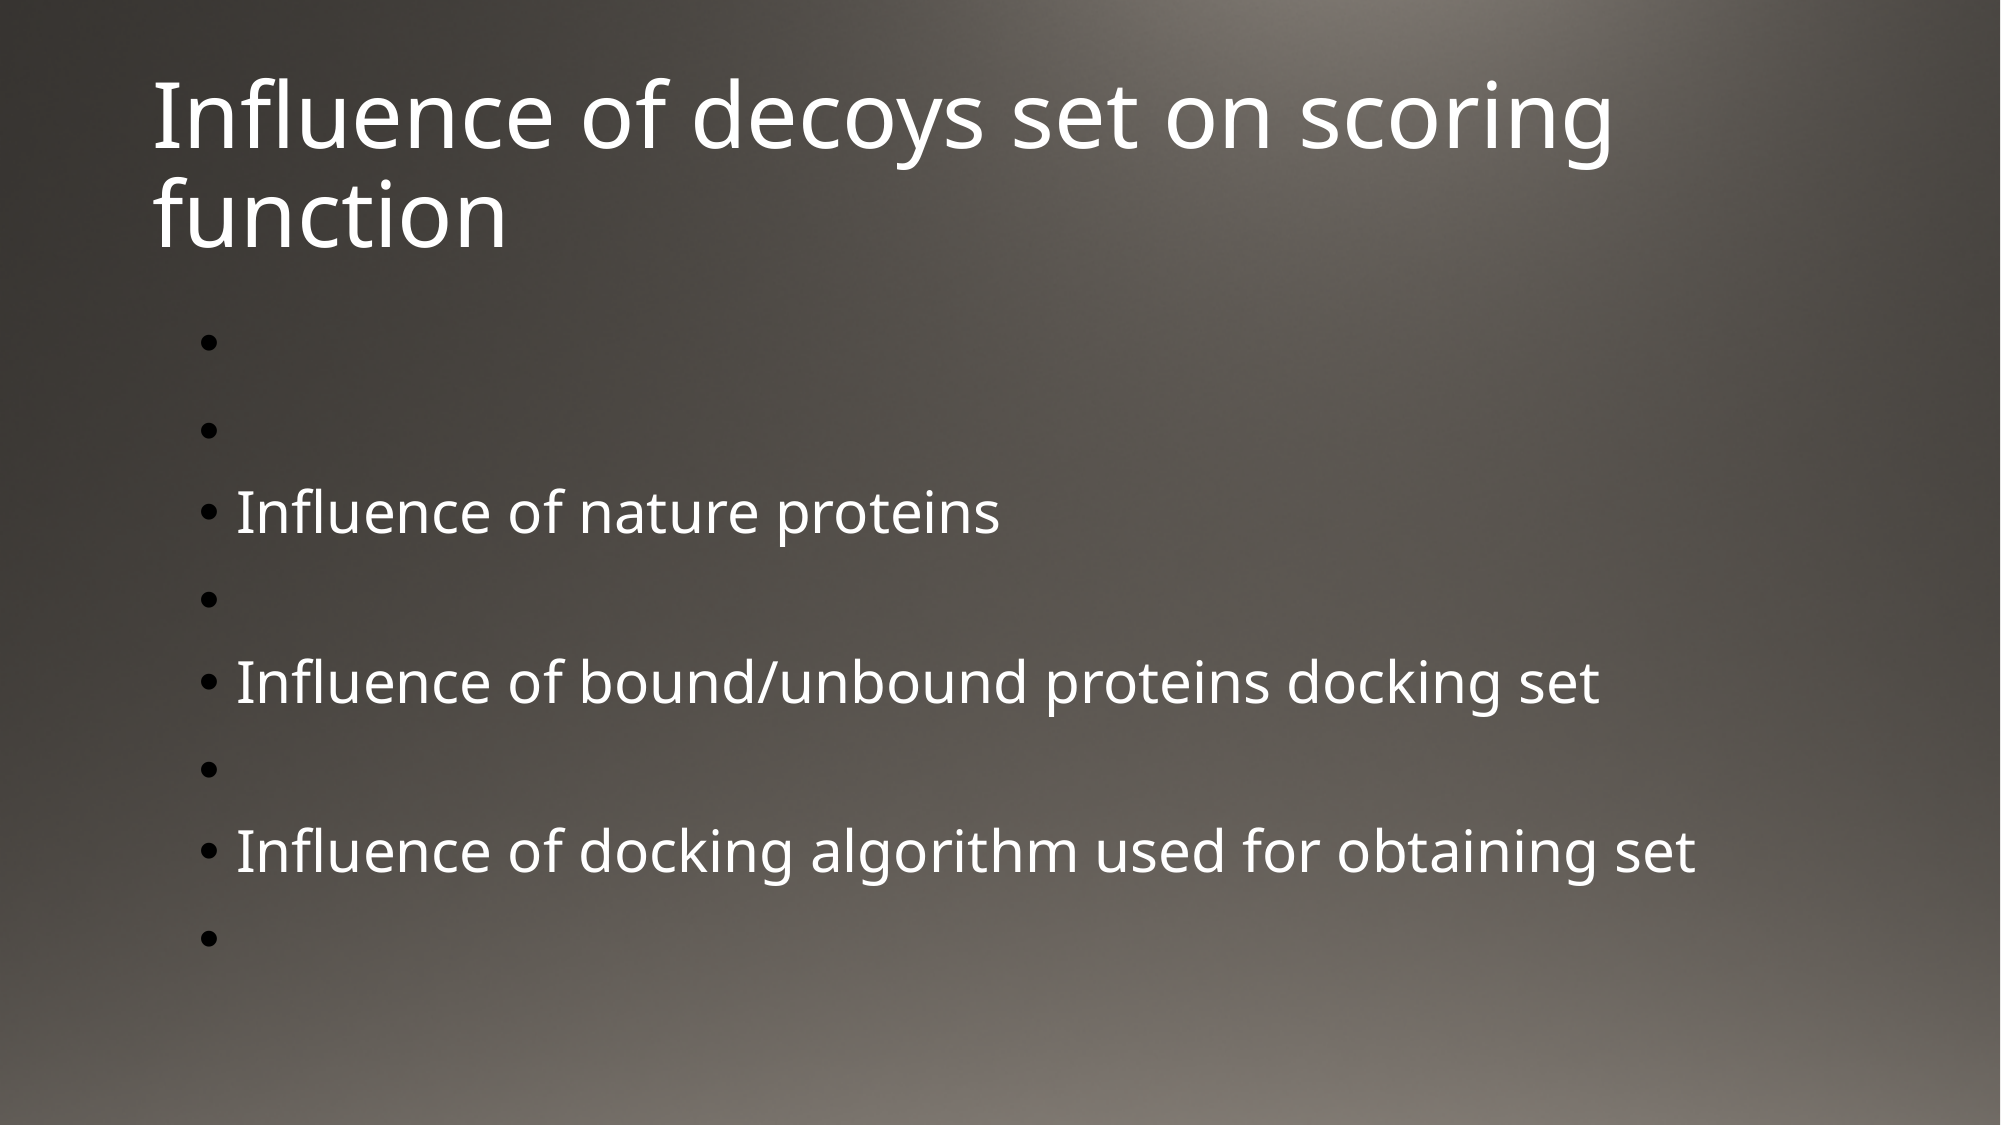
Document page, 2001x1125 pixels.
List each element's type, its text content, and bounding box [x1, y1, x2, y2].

title Influence of decoys set on scoring function [137, 59, 1863, 278]
list Influence of nature proteins Influence of bound/unbound proteins docking set Influence of docking algorithm used for obtaining set [183, 299, 1863, 1014]
